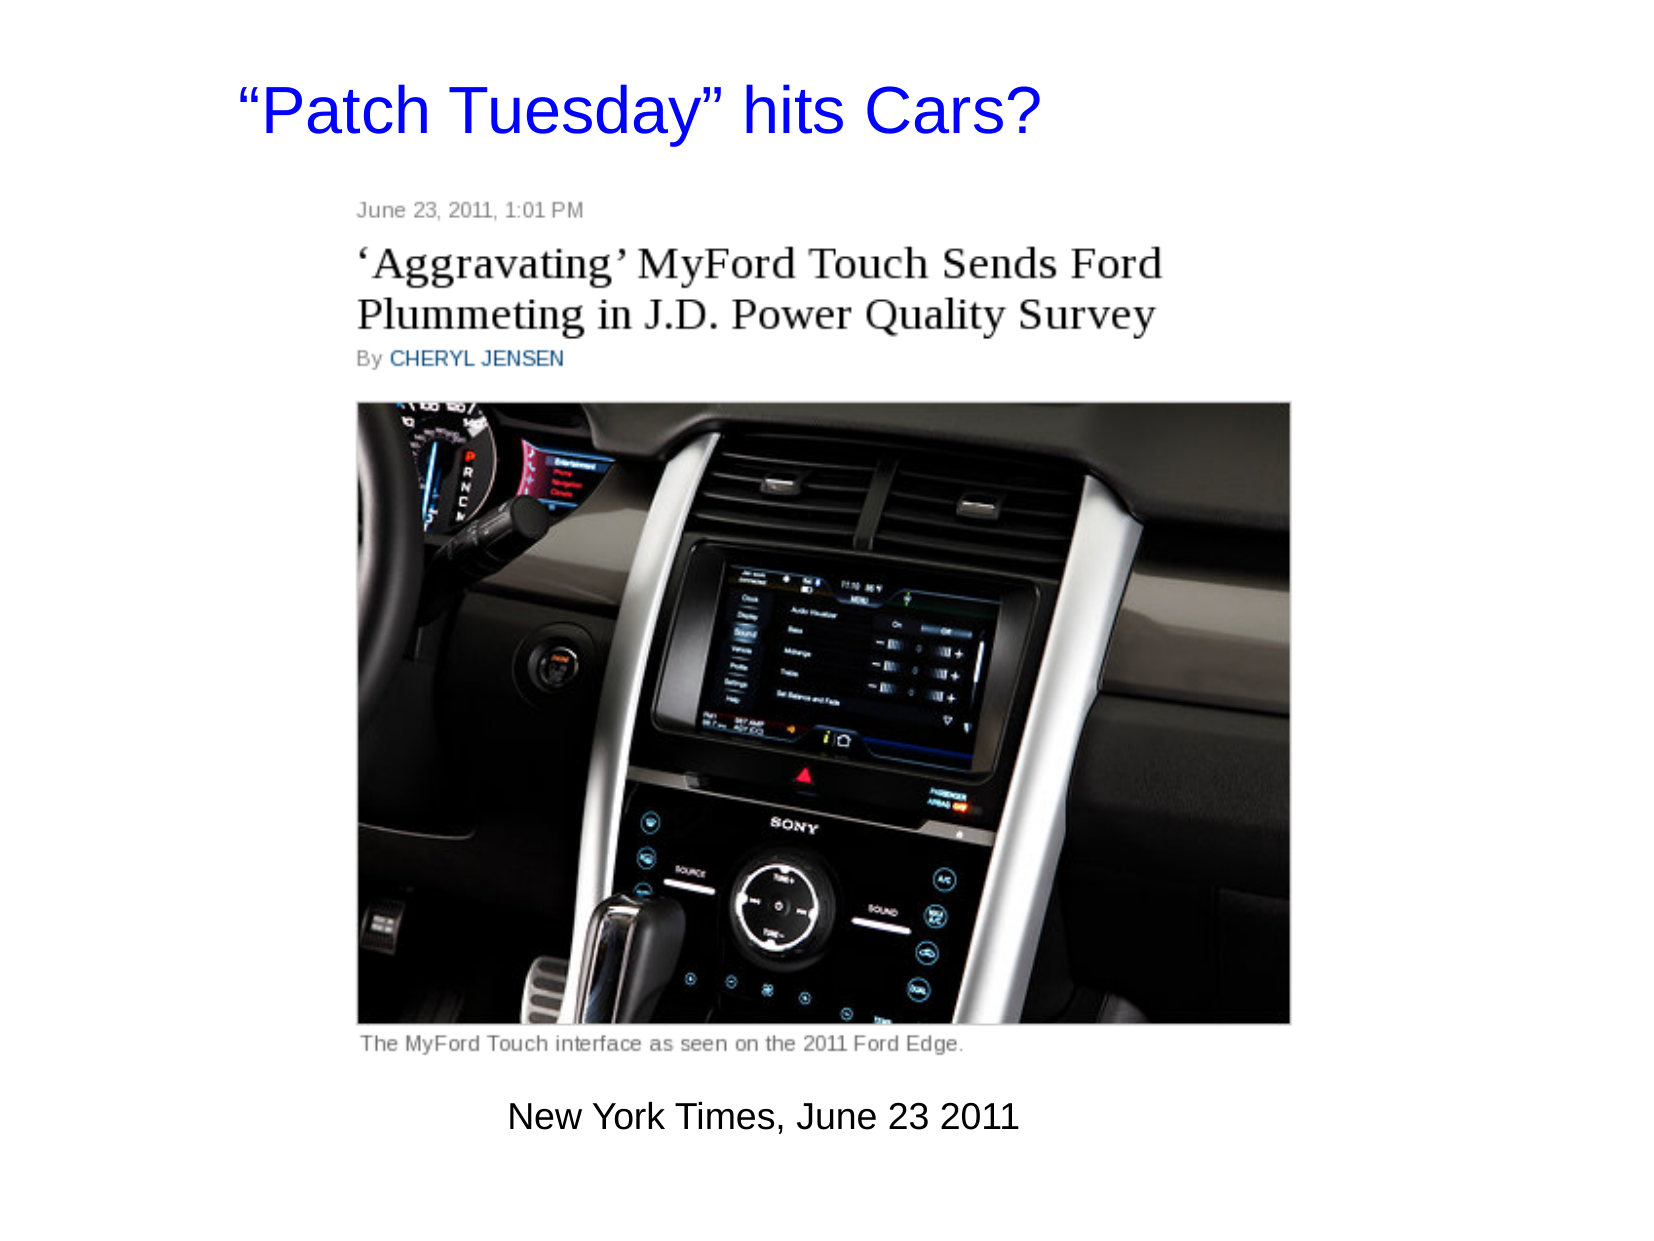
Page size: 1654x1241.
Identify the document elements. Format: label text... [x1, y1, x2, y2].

text_box New York Times, June 23 2011 [492, 1087, 1136, 1156]
title “Patch Tuesday” hits Cars? [15, 45, 1268, 176]
picture [300, 179, 1337, 1067]
